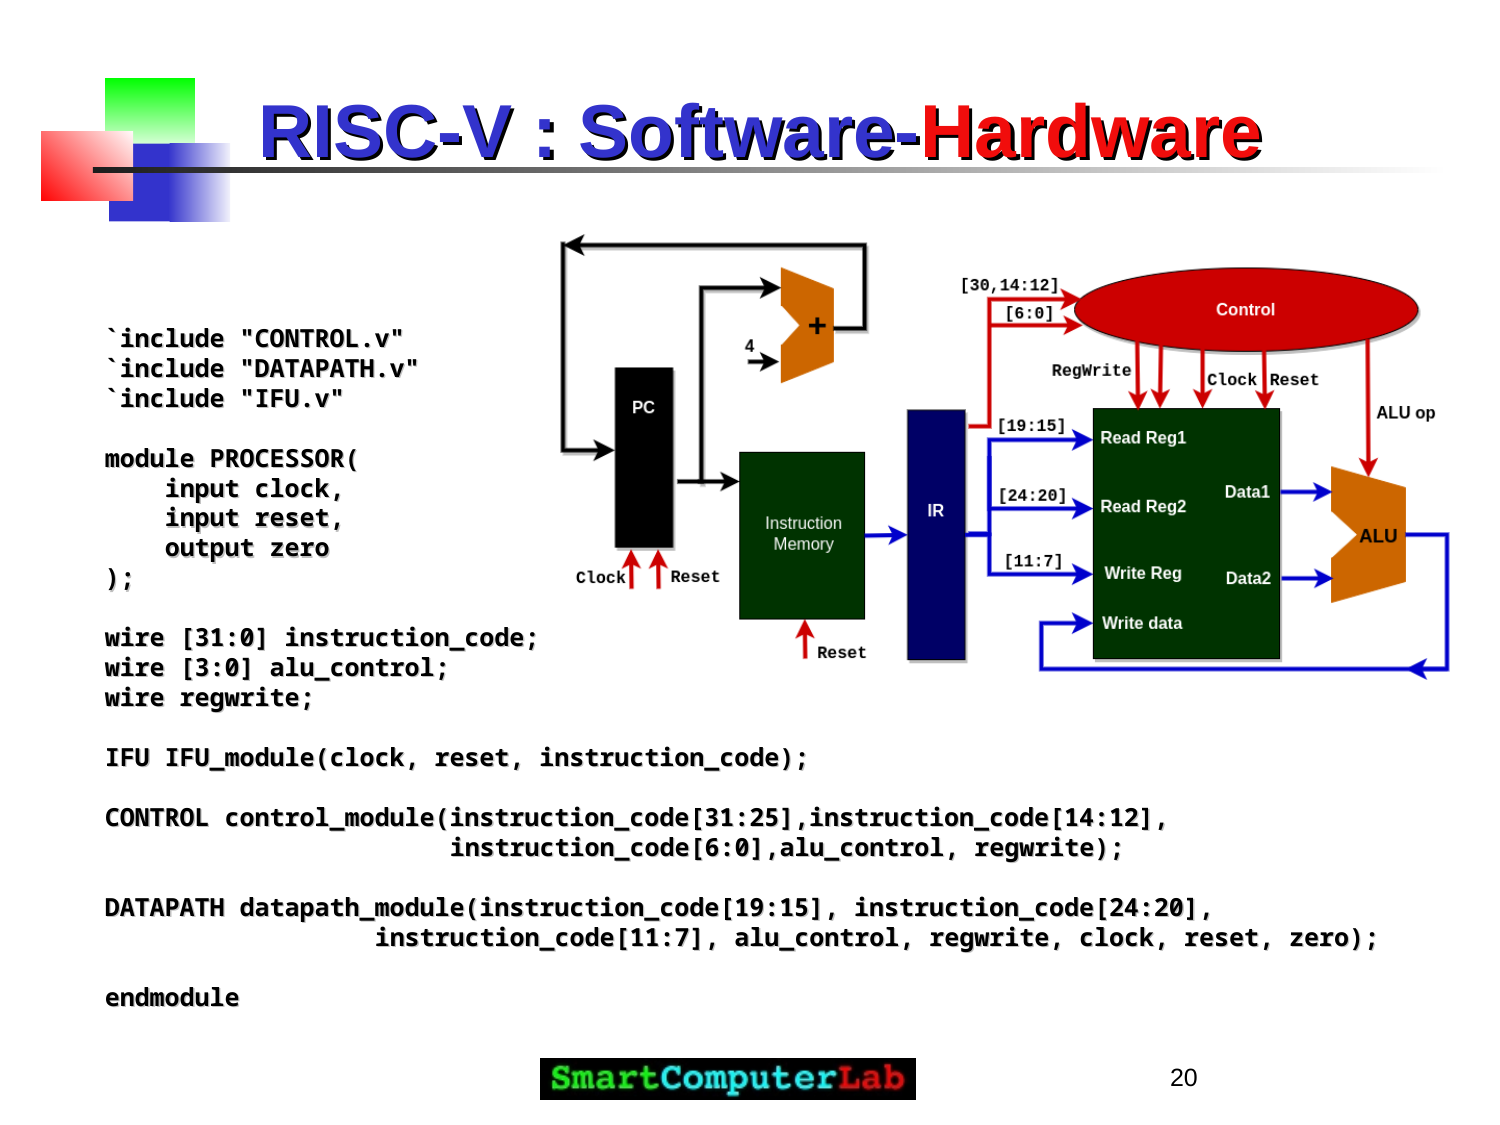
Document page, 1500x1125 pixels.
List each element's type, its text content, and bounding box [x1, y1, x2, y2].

picture [540, 1058, 916, 1100]
picture [551, 230, 1459, 681]
title RISC-V : Software-Hardware [100, 74, 1421, 180]
text_box `include "CONTROL.v" `include "DATAPATH.v" `include "IFU.v" module PROCESSOR( input clock, input reset, output zero ); wire [31:0] instruction_code; wire [3:0] alu_control; wire regwrite; IFU IFU_module(clock, reset, instruction_code); CONTROL control_module(instruction_code[31:25],instruction_code[14:12], instruction_code[6:0],alu_control, regwrite); DATAPATH datapath_module(instruction_code[19:15], instruction_code[24:20], instruction_code[11:7], alu_control, regwrite, clock, reset, zero); endmodule [90, 285, 1426, 1021]
